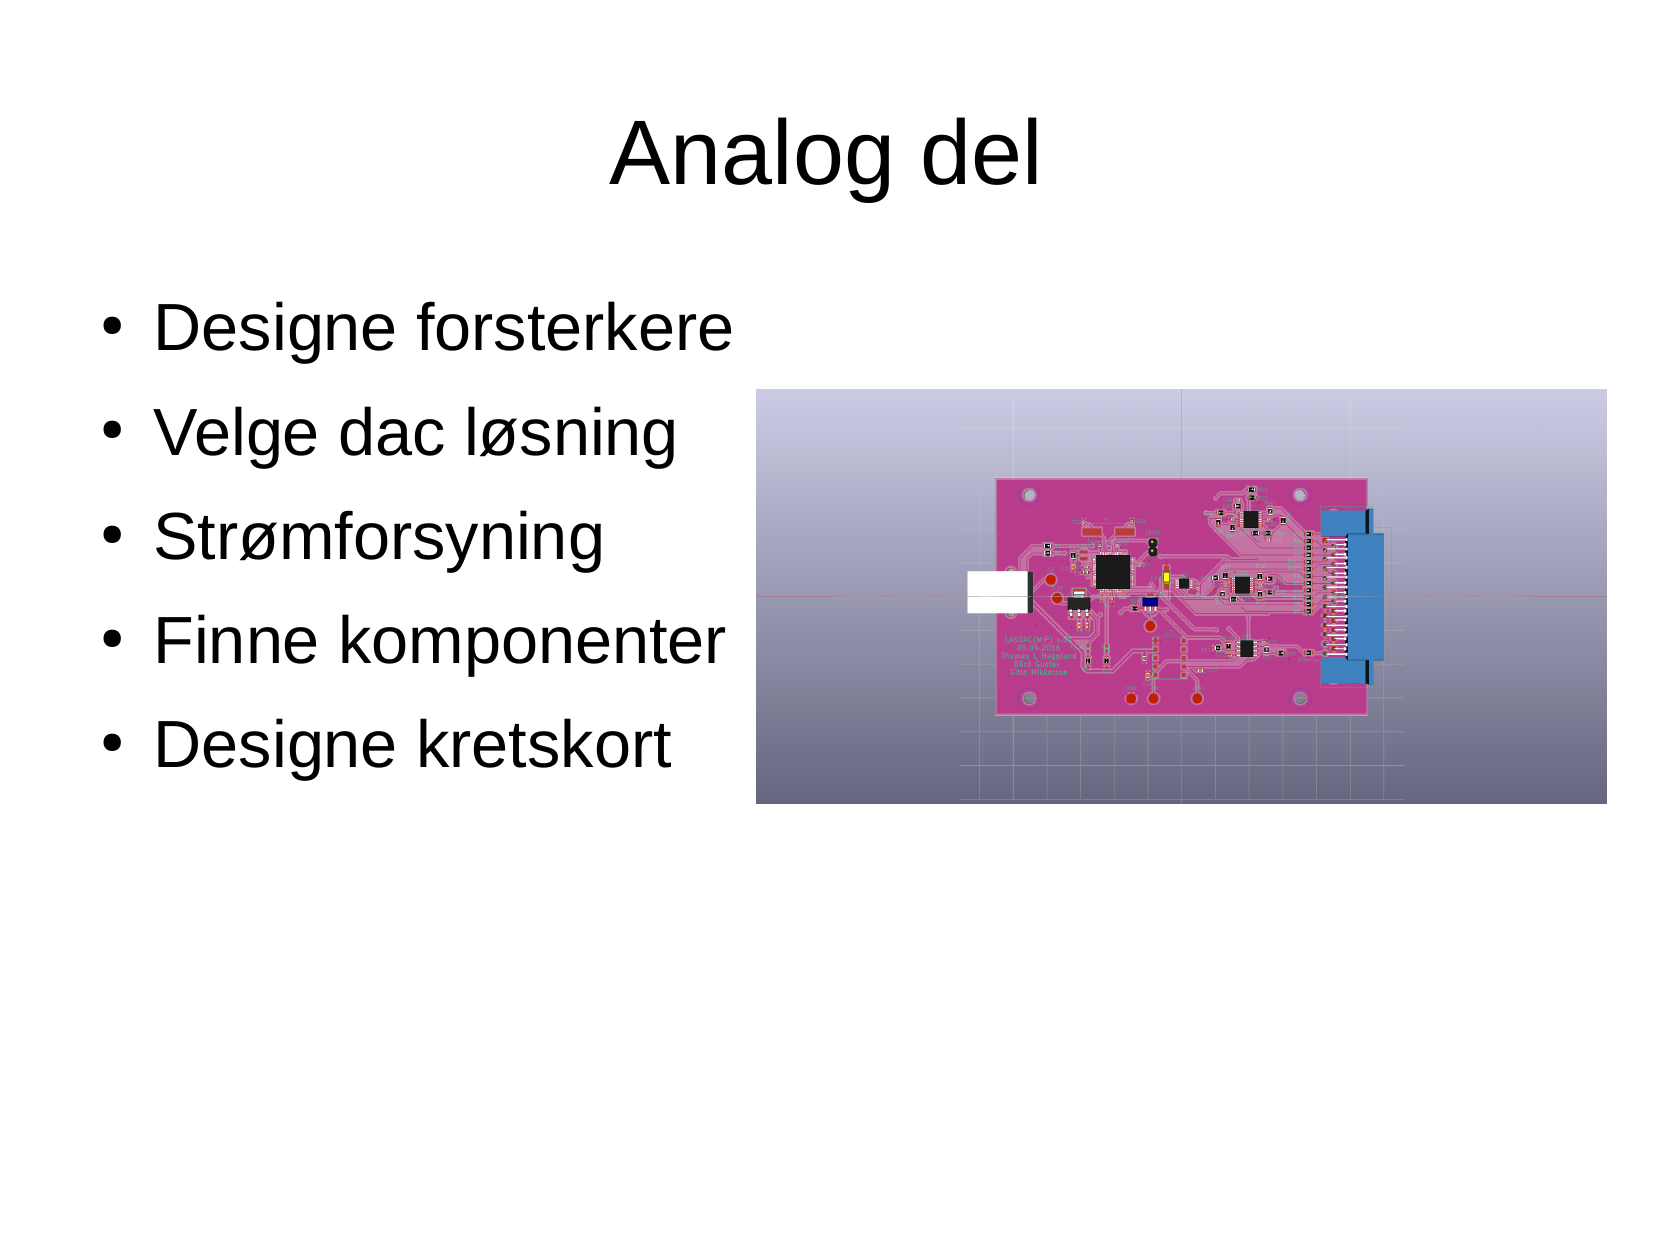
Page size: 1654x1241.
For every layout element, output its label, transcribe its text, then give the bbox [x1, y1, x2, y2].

picture [756, 389, 1607, 804]
list Designe forsterkere Velge dac løsning Strømforsyning Finne komponenter Designe kretskort [82, 290, 809, 1109]
title Analog del [82, 49, 1571, 257]
